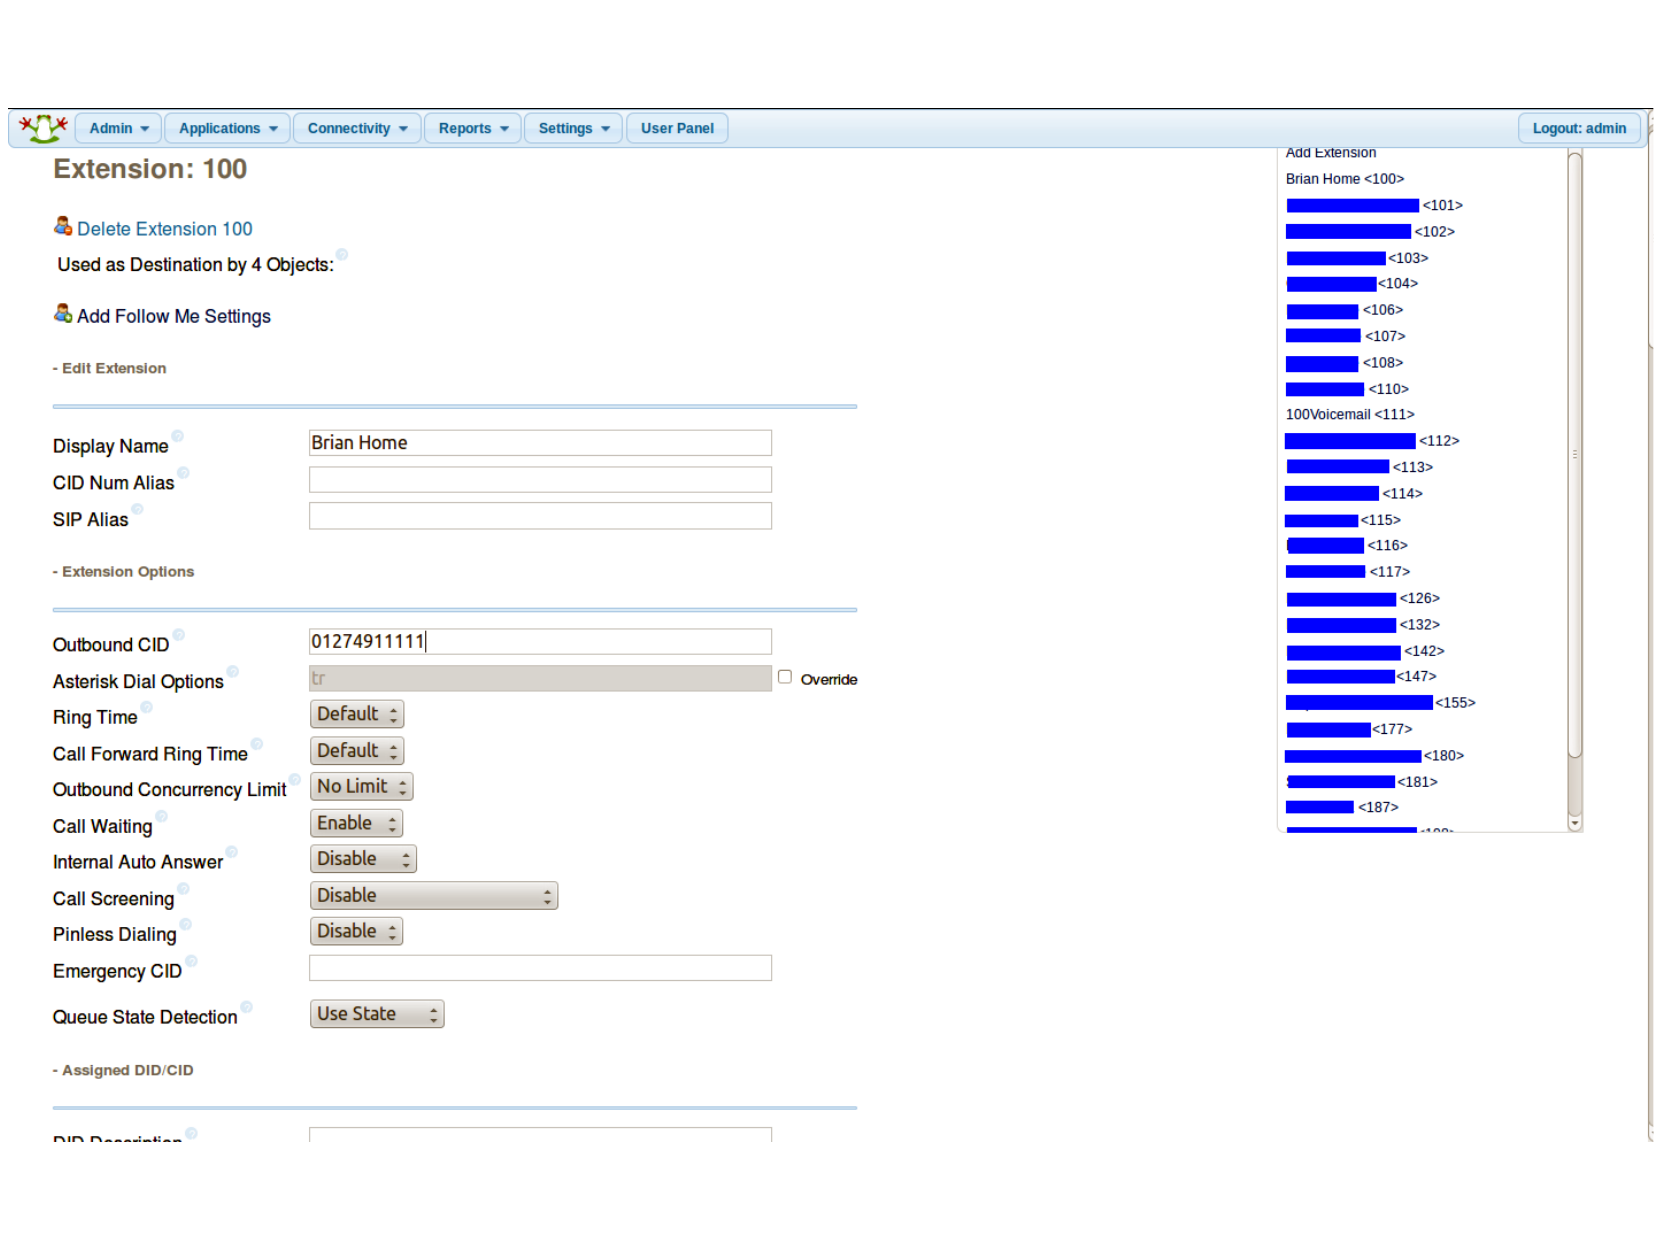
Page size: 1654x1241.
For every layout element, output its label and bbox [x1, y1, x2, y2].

picture [8, 108, 1654, 1142]
